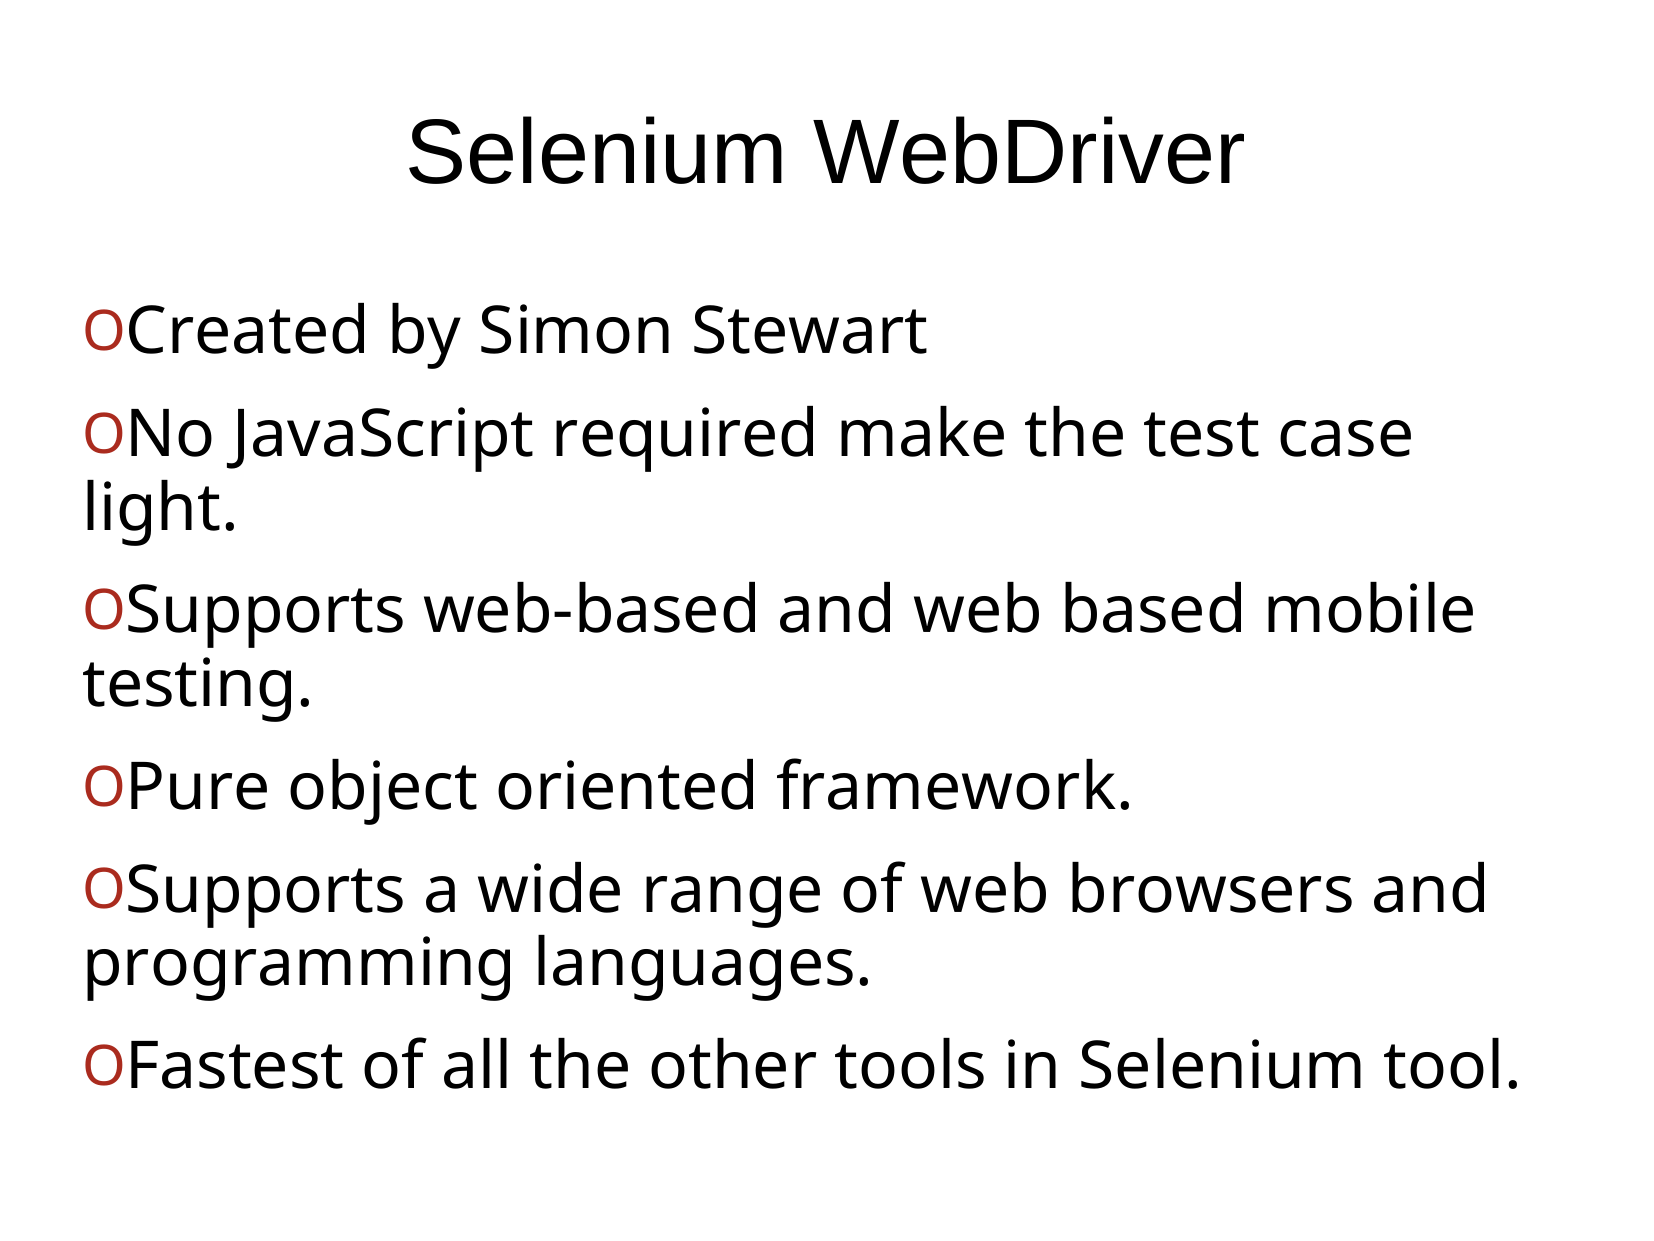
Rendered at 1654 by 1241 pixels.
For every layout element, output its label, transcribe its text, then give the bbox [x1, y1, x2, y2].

title Selenium WebDriver [82, 49, 1571, 257]
list Created by Simon Stewart No JavaScript required make the test case light. Supports web-based and web based mobile testing. Pure object oriented framework. Supports a wide range of web browsers and programming languages. Fastest of all the other tools in Selenium tool. [82, 290, 1571, 1109]
